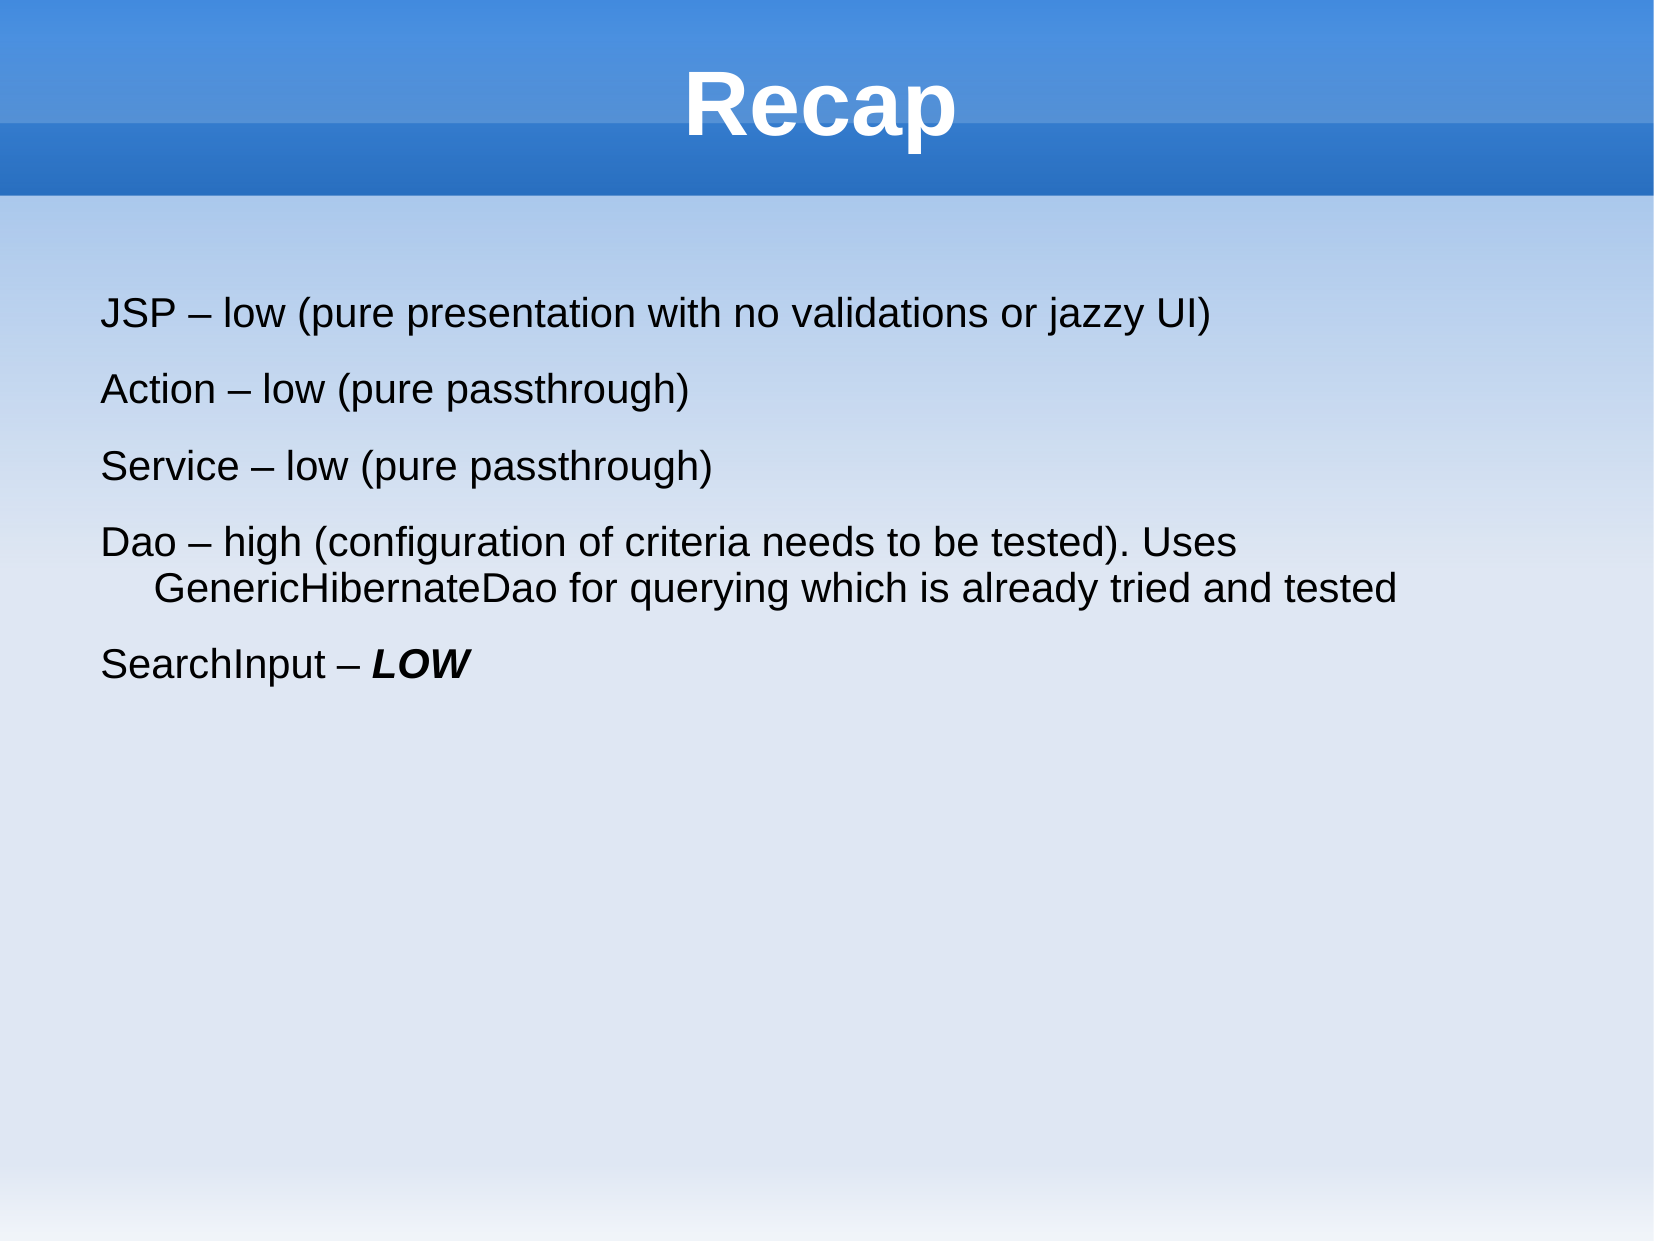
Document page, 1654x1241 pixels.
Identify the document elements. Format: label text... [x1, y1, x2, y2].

title Recap [76, 7, 1565, 200]
picture [0, 0, 1654, 1241]
list JSP – low (pure presentation with no validations or jazzy UI) Action – low (pure passthrough) Service – low (pure passthrough) Dao – high (configuration of criteria needs to be tested). Uses GenericHibernateDao for querying which is already tried and tested SearchInput – LOW [82, 290, 1571, 1094]
